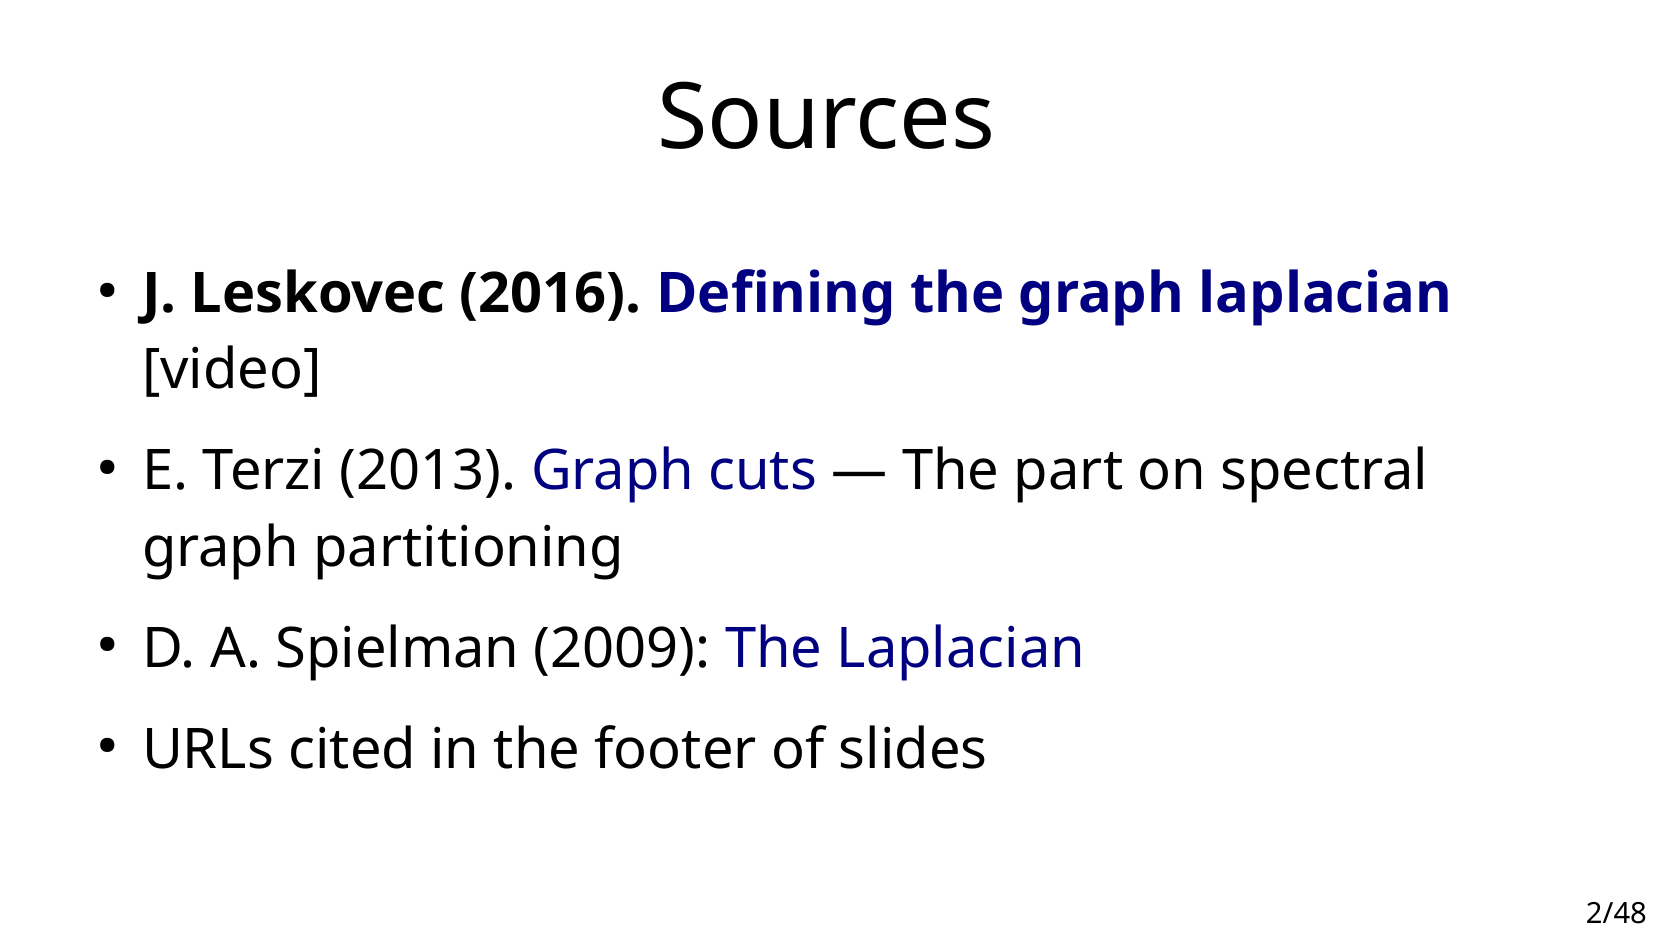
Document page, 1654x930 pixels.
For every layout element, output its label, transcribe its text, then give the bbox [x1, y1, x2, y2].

title Sources [82, 1, 1571, 225]
list J. Leskovec (2016). Defining the graph laplacian [video] E. Terzi (2013). Graph cuts — The part on spectral graph partitioning D. A. Spielman (2009): The Laplacian URLs cited in the footer of slides [82, 252, 1571, 793]
